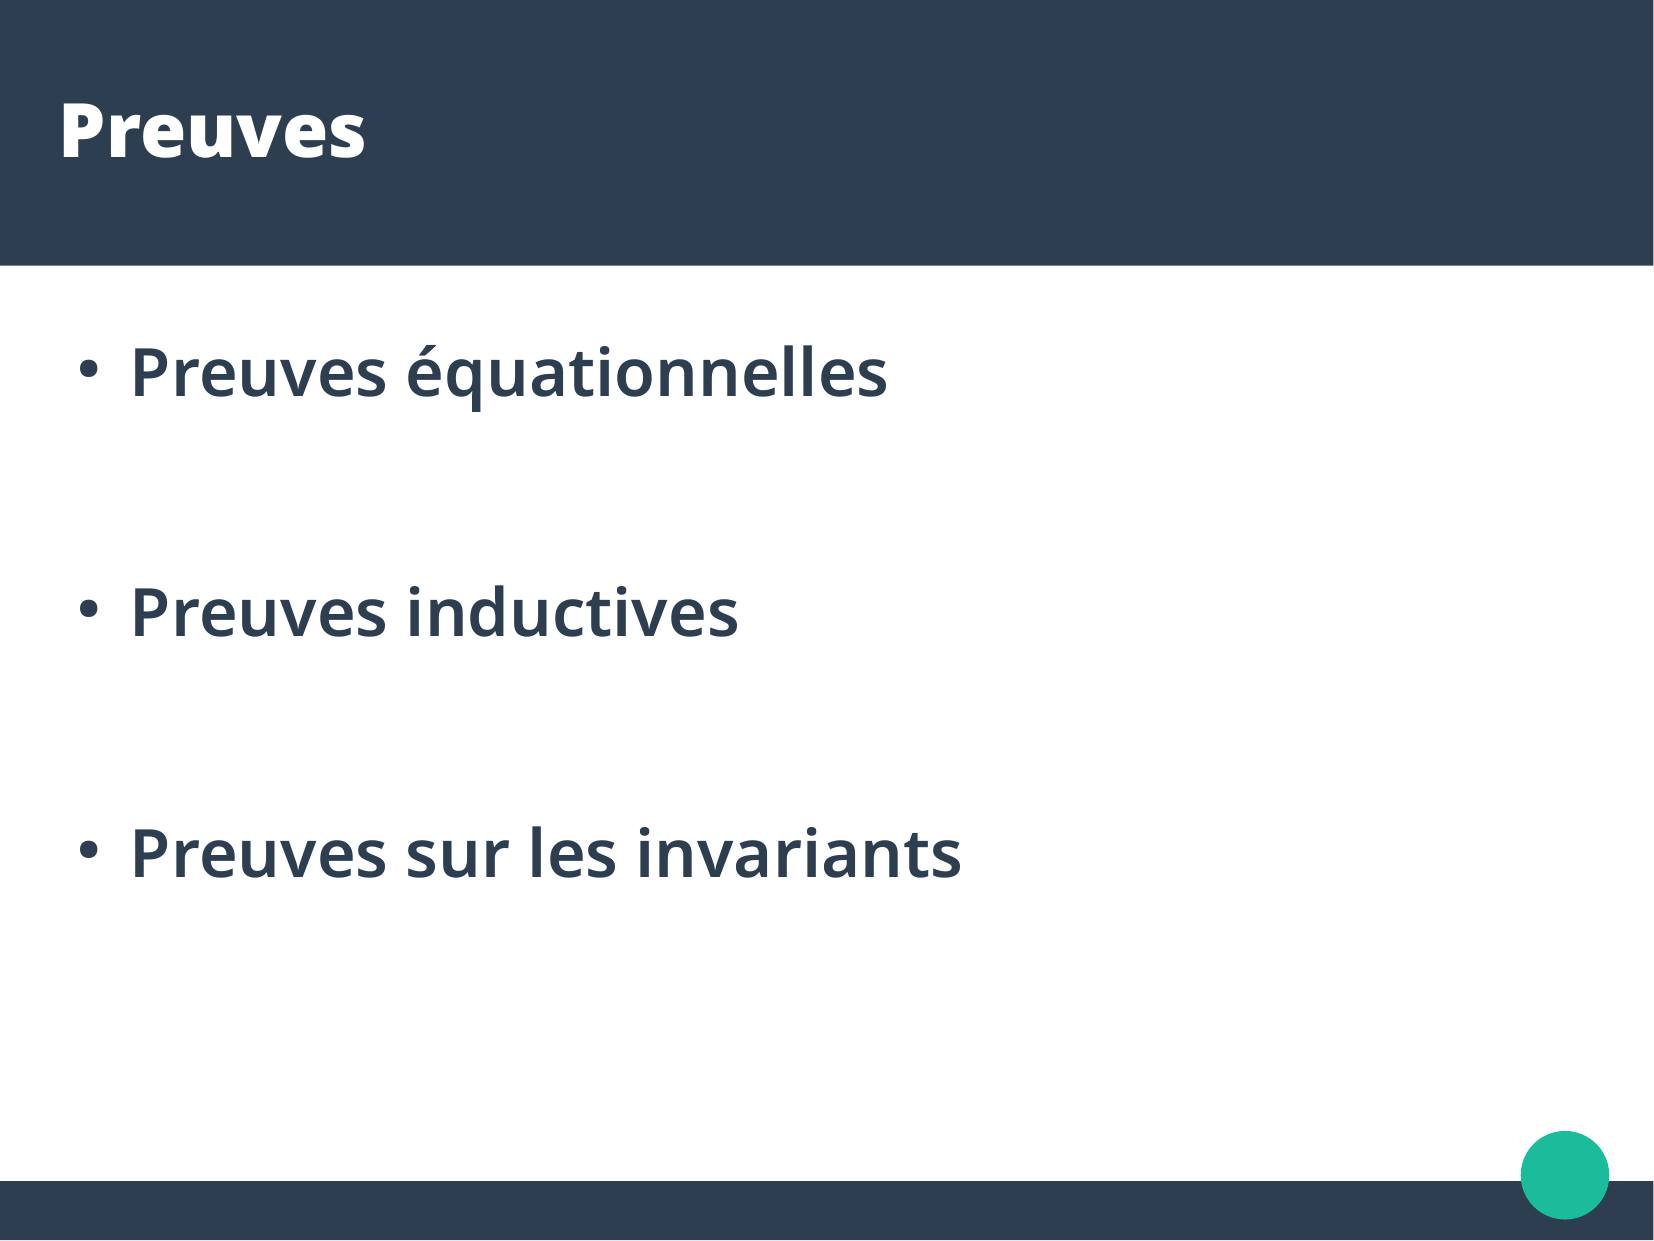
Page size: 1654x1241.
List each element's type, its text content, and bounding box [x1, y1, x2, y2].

title Preuves [59, 49, 1595, 207]
list Preuves équationnelles Preuves inductives Preuves sur les invariants [59, 324, 1595, 1152]
